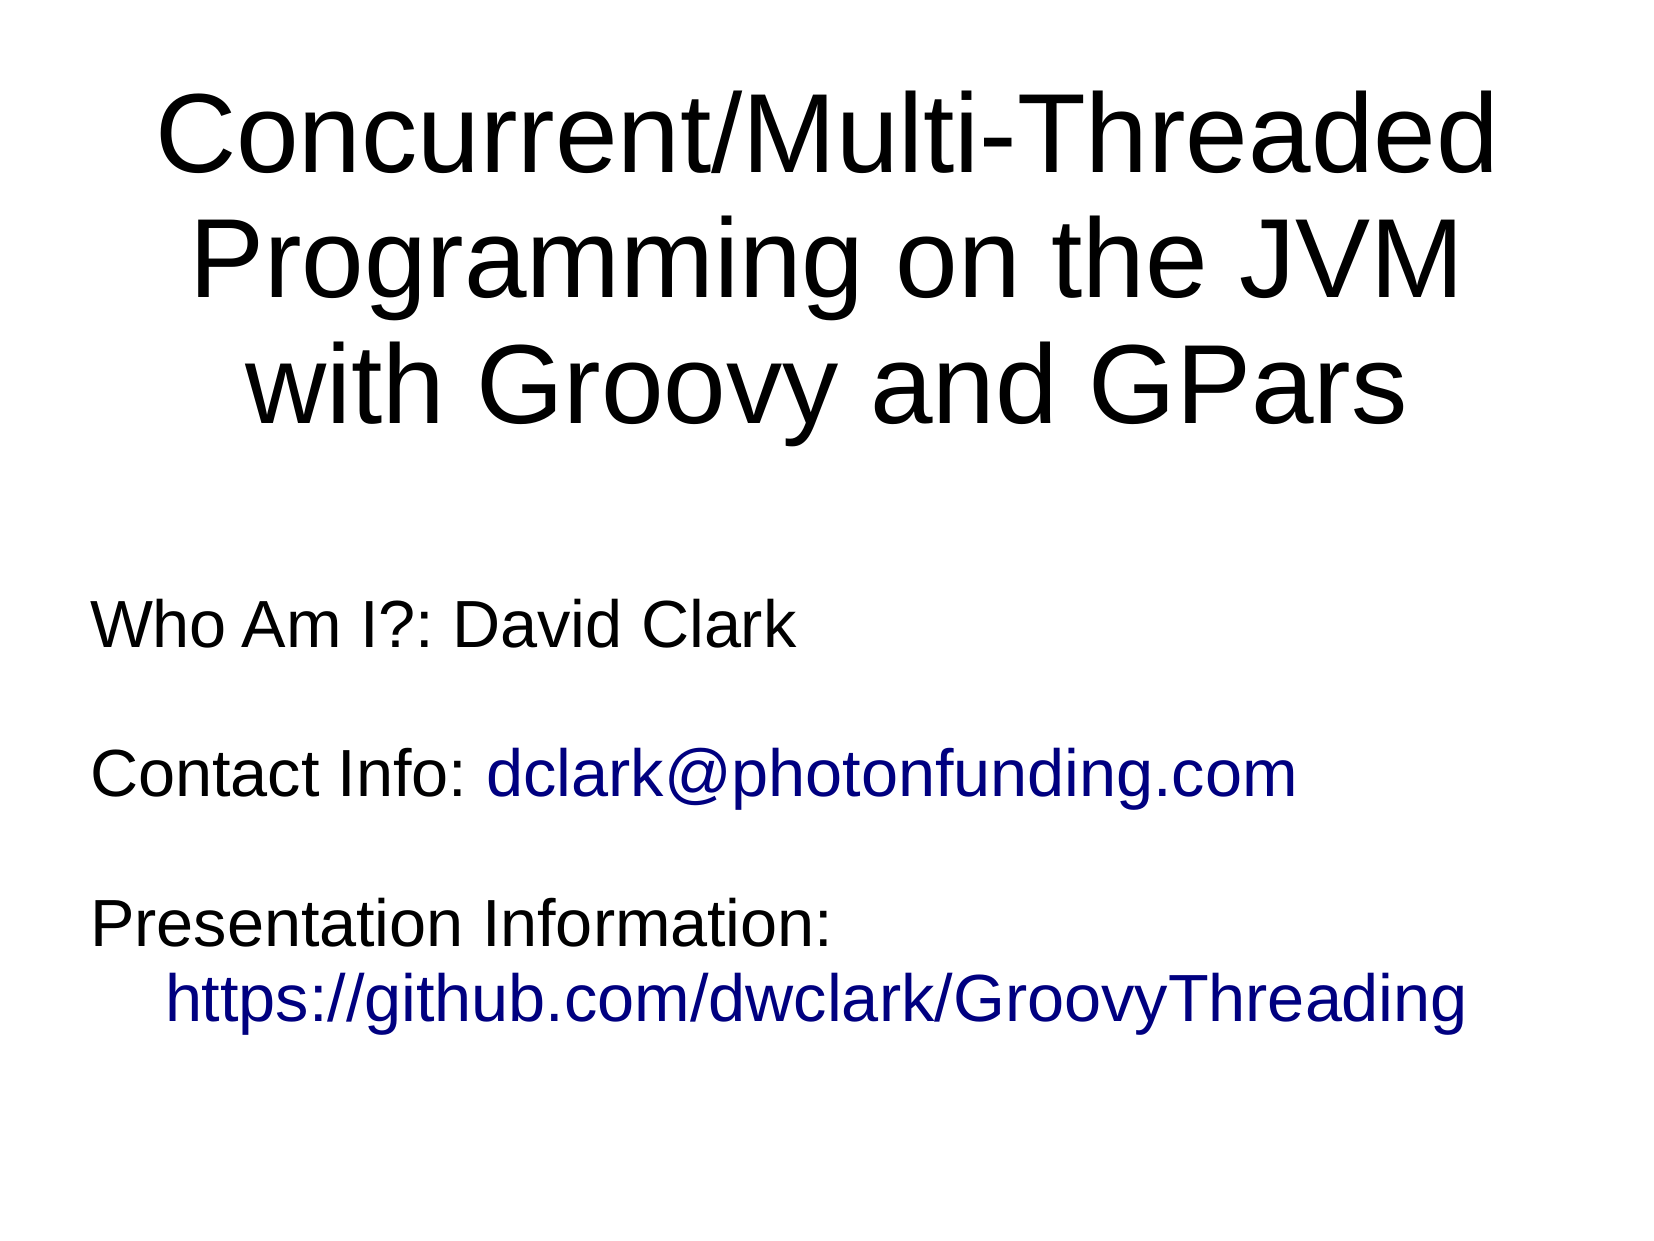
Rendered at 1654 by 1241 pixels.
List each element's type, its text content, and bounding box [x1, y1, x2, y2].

subtitle Who Am I?: David Clark Contact Info: dclark@photonfunding.com Presentation Information: https://github.com/dwclark/GroovyThreading [90, 512, 1546, 1186]
title Concurrent/Multi-Threaded Programming on the JVM with Groovy and GPars [82, 70, 1571, 448]
